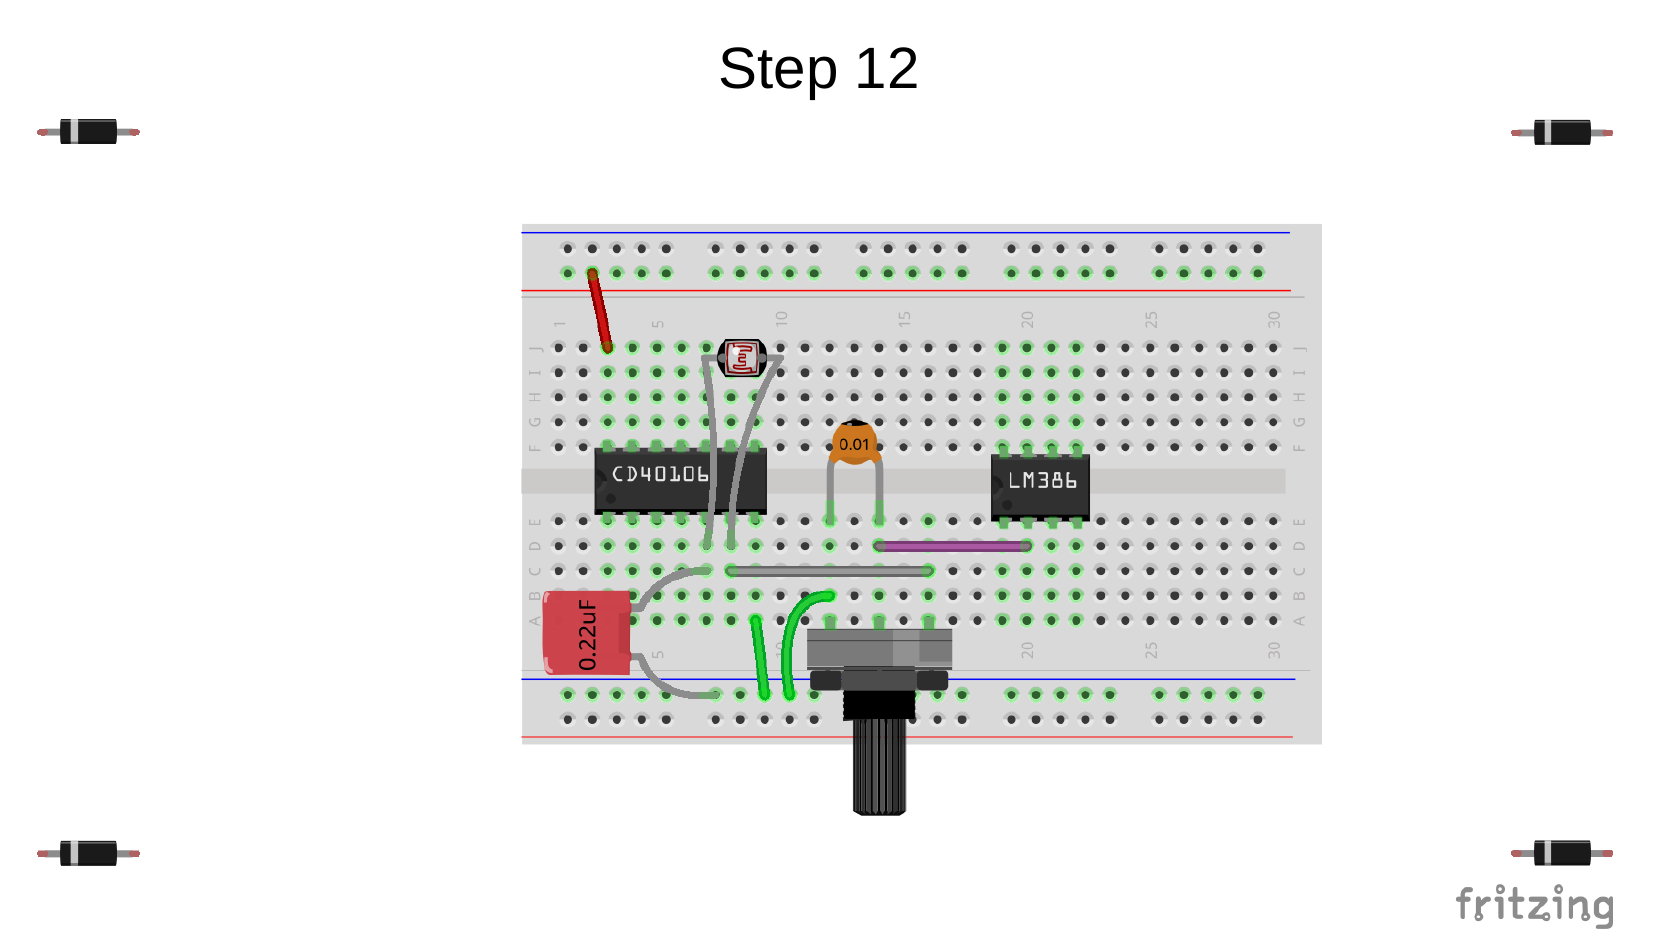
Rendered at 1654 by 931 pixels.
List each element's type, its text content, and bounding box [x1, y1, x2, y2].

picture [37, 119, 1613, 929]
title Step 12 [79, 31, 1561, 104]
